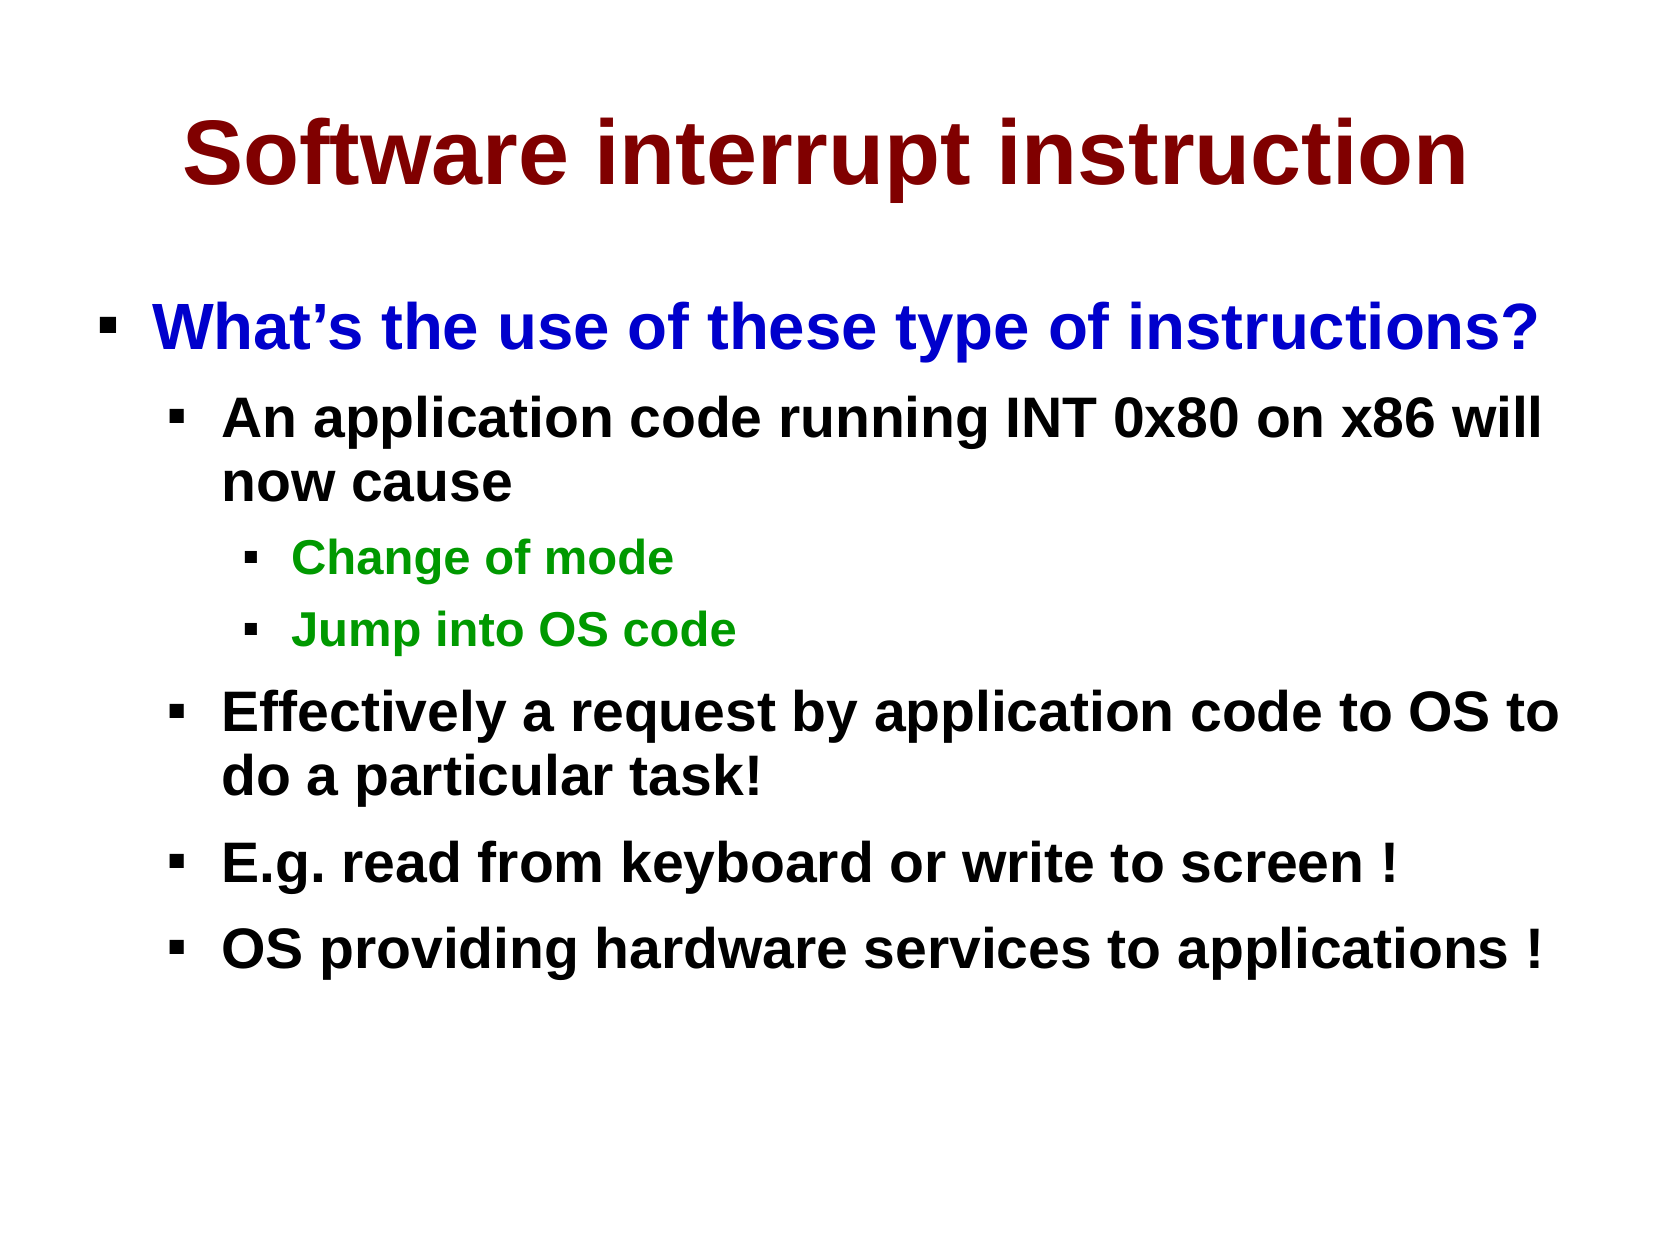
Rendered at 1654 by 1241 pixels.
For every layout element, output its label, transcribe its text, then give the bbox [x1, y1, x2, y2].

list What’s the use of these type of instructions? An application code running INT 0x80 on x86 will now cause Change of mode Jump into OS code Effectively a request by application code to OS to do a particular task! E.g. read from keyboard or write to screen ! OS providing hardware services to applications ! [82, 290, 1571, 1010]
title Software interrupt instruction [82, 49, 1571, 257]
